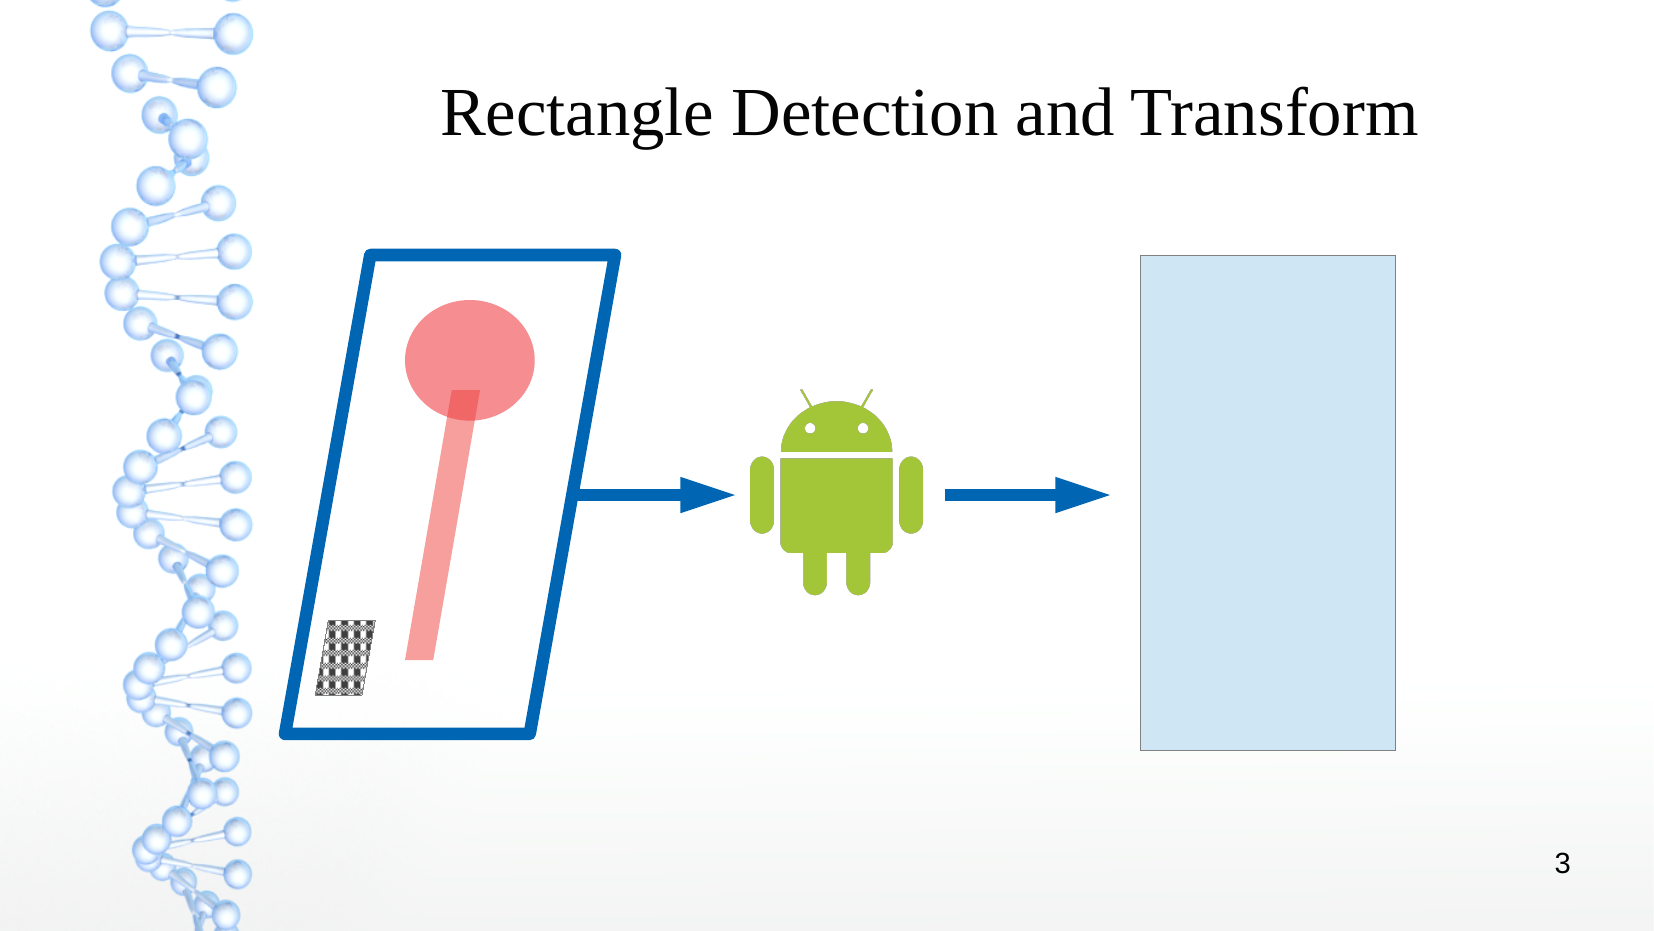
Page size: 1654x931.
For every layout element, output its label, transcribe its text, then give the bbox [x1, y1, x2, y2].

title Rectangle Detection and Transform [265, 35, 1595, 189]
picture [0, 0, 1654, 931]
text_box [1140, 255, 1396, 751]
text_box [293, 262, 607, 727]
